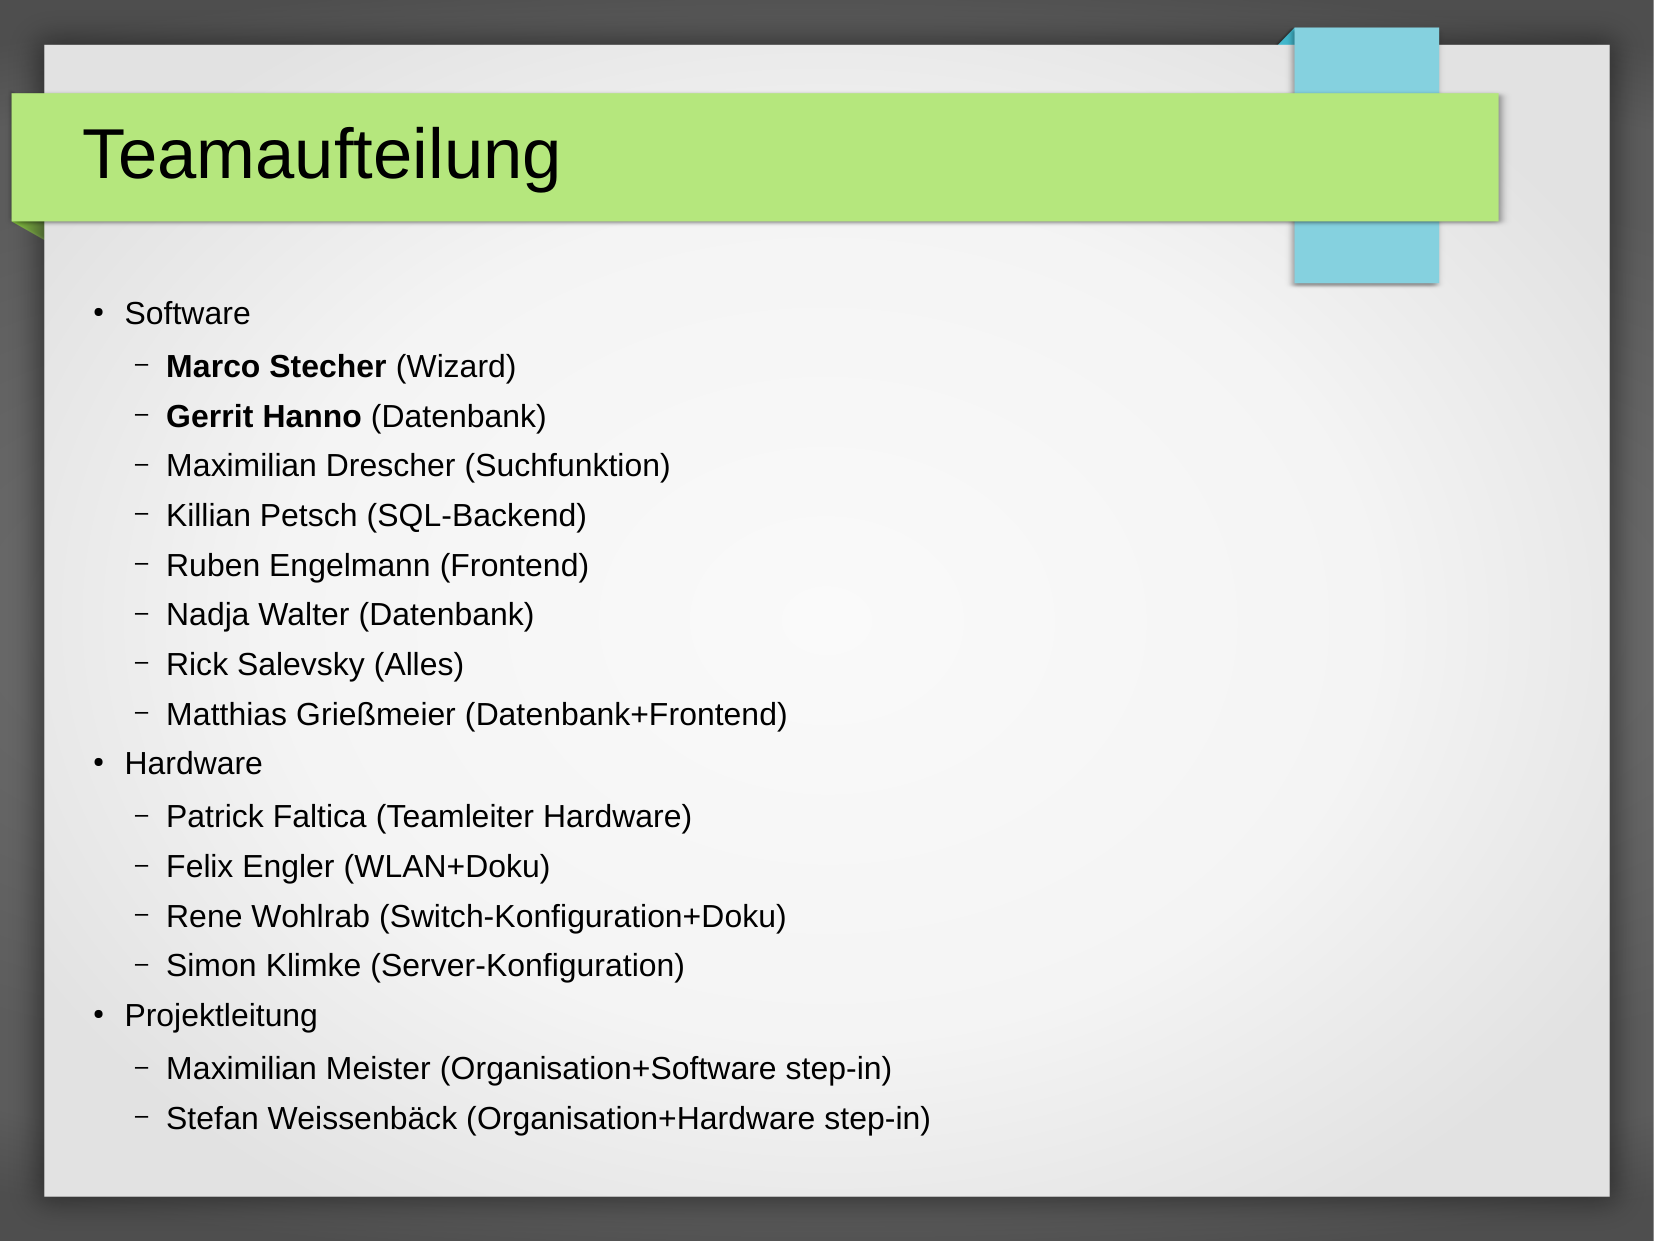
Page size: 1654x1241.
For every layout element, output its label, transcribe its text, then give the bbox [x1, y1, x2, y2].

picture [0, 0, 1654, 1241]
list Software Marco Stecher (Wizard) Gerrit Hanno (Datenbank) Maximilian Drescher (Suchfunktion) Killian Petsch (SQL-Backend) Ruben Engelmann (Frontend) Nadja Walter (Datenbank) Rick Salevsky (Alles) Matthias Grießmeier (Datenbank+Frontend) Hardware Patrick Faltica (Teamleiter Hardware) Felix Engler (WLAN+Doku) Rene Wohlrab (Switch-Konfiguration+Doku) Simon Klimke (Server-Konfiguration) Projektleitung Maximilian Meister (Organisation+Software step-in) Stefan Weissenbäck (Organisation+Hardware step-in) [82, 295, 1571, 1141]
title Teamaufteilung [82, 94, 1264, 213]
